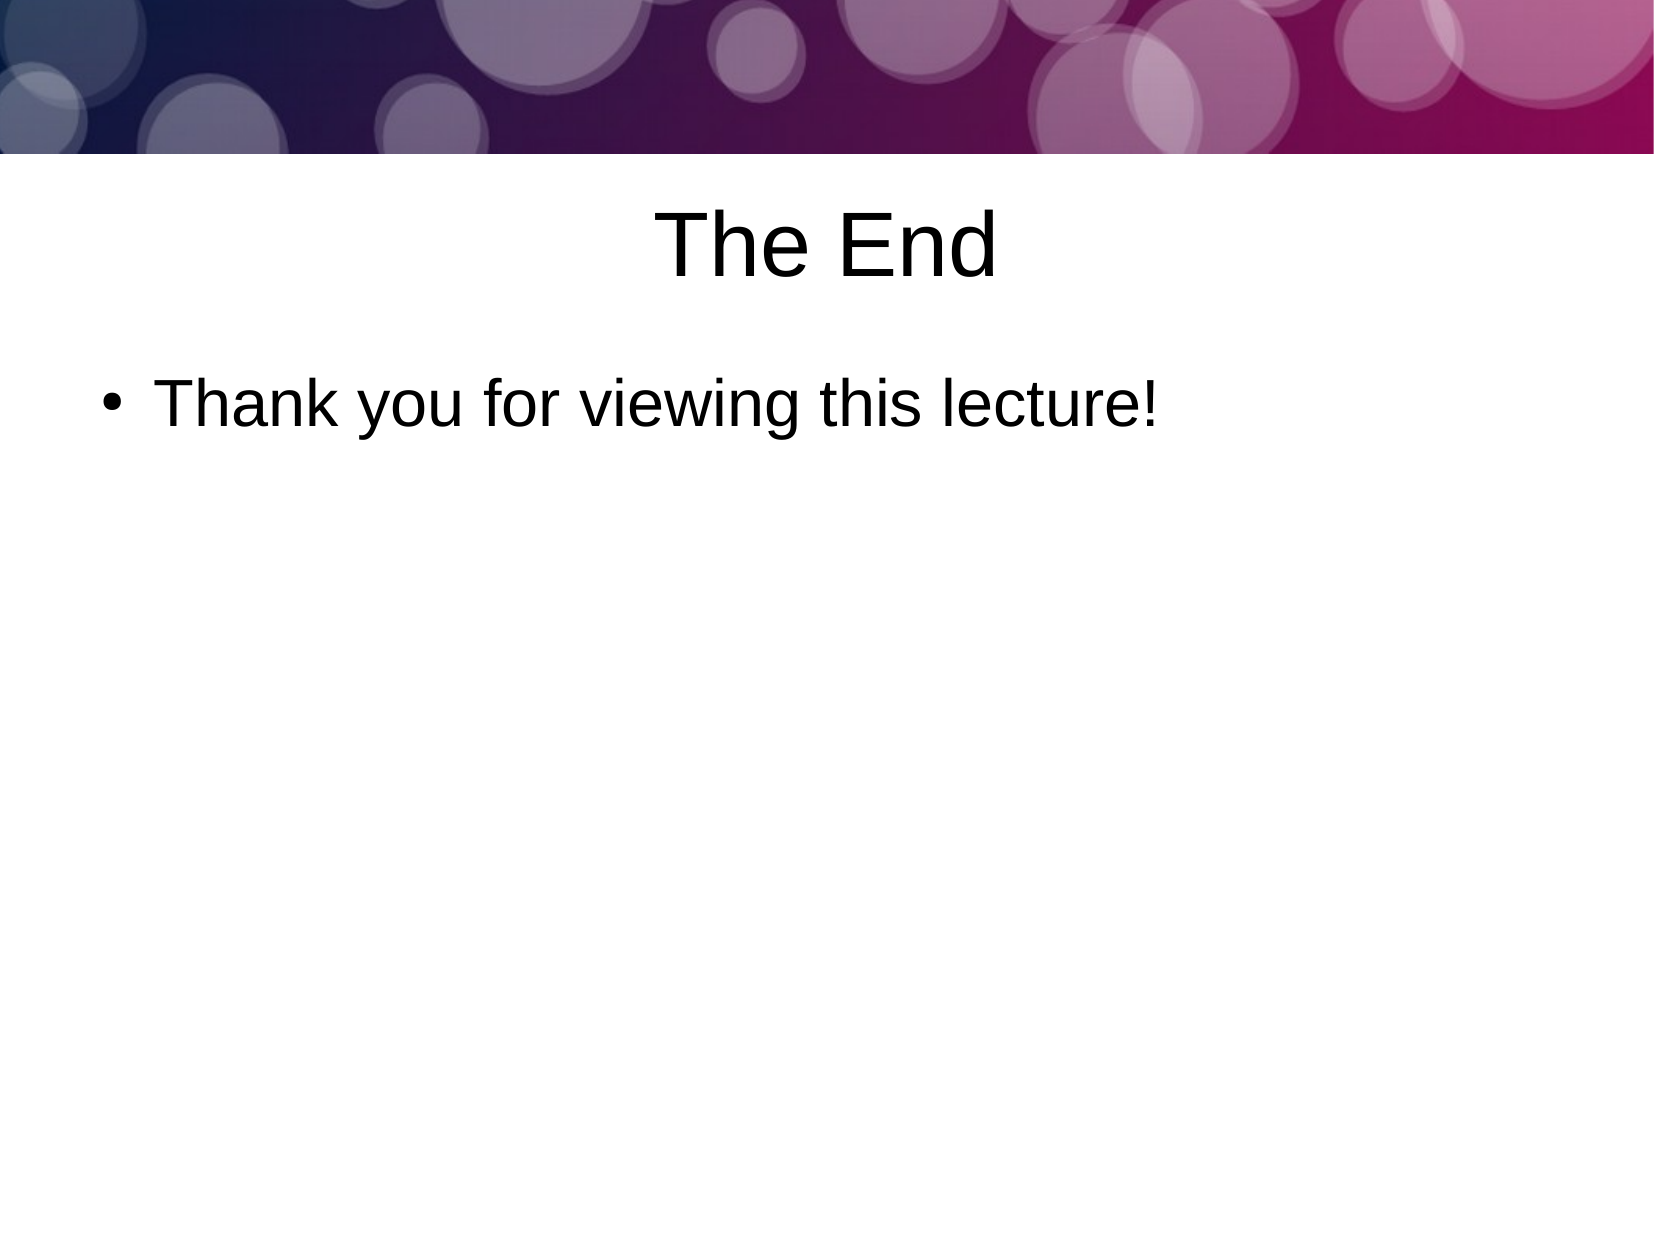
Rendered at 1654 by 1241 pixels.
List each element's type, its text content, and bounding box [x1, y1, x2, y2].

list Thank you for viewing this lecture! [82, 366, 1571, 1087]
picture [0, 0, 1654, 154]
title The End [82, 159, 1571, 331]
